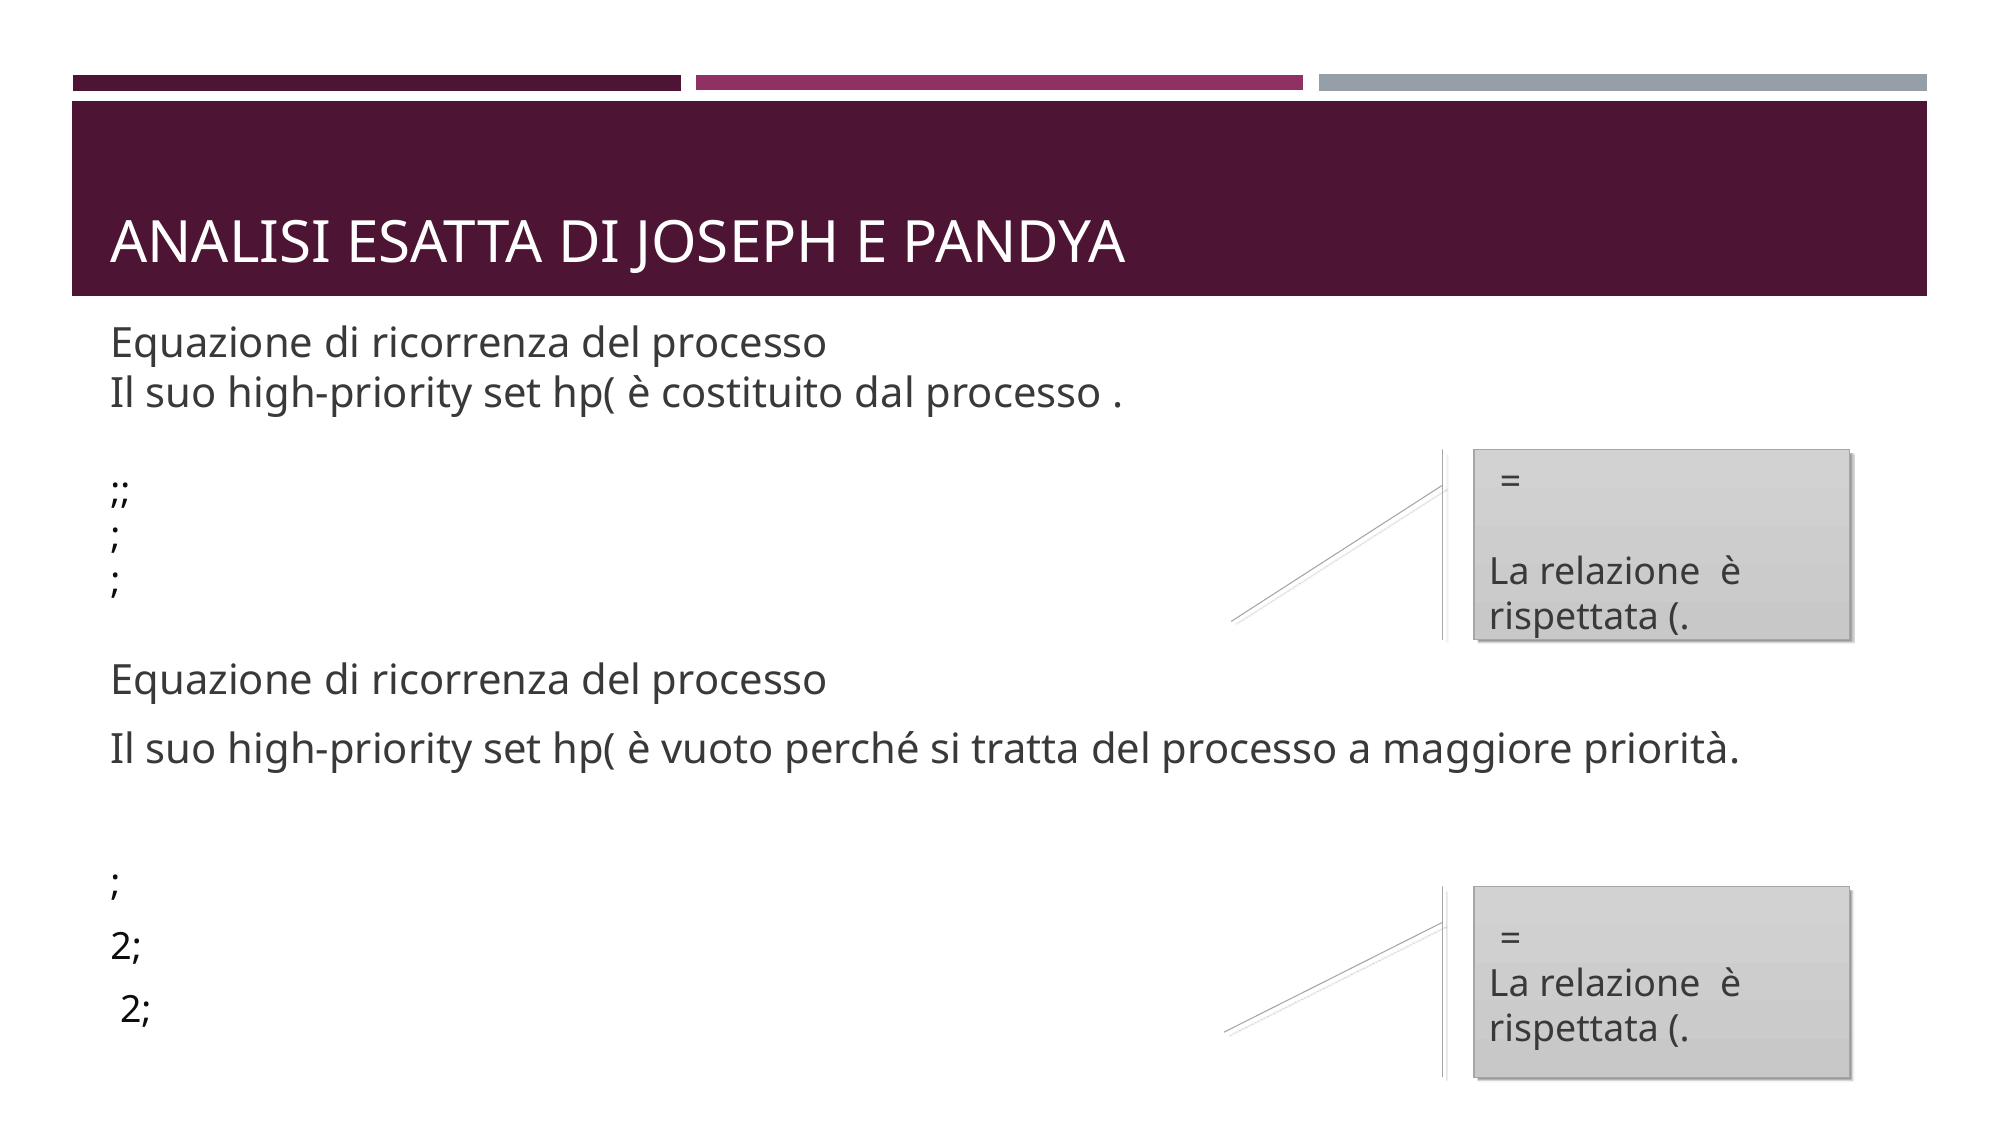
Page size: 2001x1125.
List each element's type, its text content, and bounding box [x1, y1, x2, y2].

text_box = La relazione è rispettata (. [1474, 449, 1849, 640]
text_box Equazione di ricorrenza del processo Il suo high-priority set hp( è costituito dal processo . ;; ; ; Equazione di ricorrenza del processo Il suo high-priority set hp( è vuoto perché si tratta del processo a maggiore priorità. ; 2; 2; [95, 308, 1905, 1108]
title Analisi esatta di joseph e pandya [95, 115, 1905, 282]
text_box = La relazione è rispettata (. [1474, 886, 1849, 1077]
